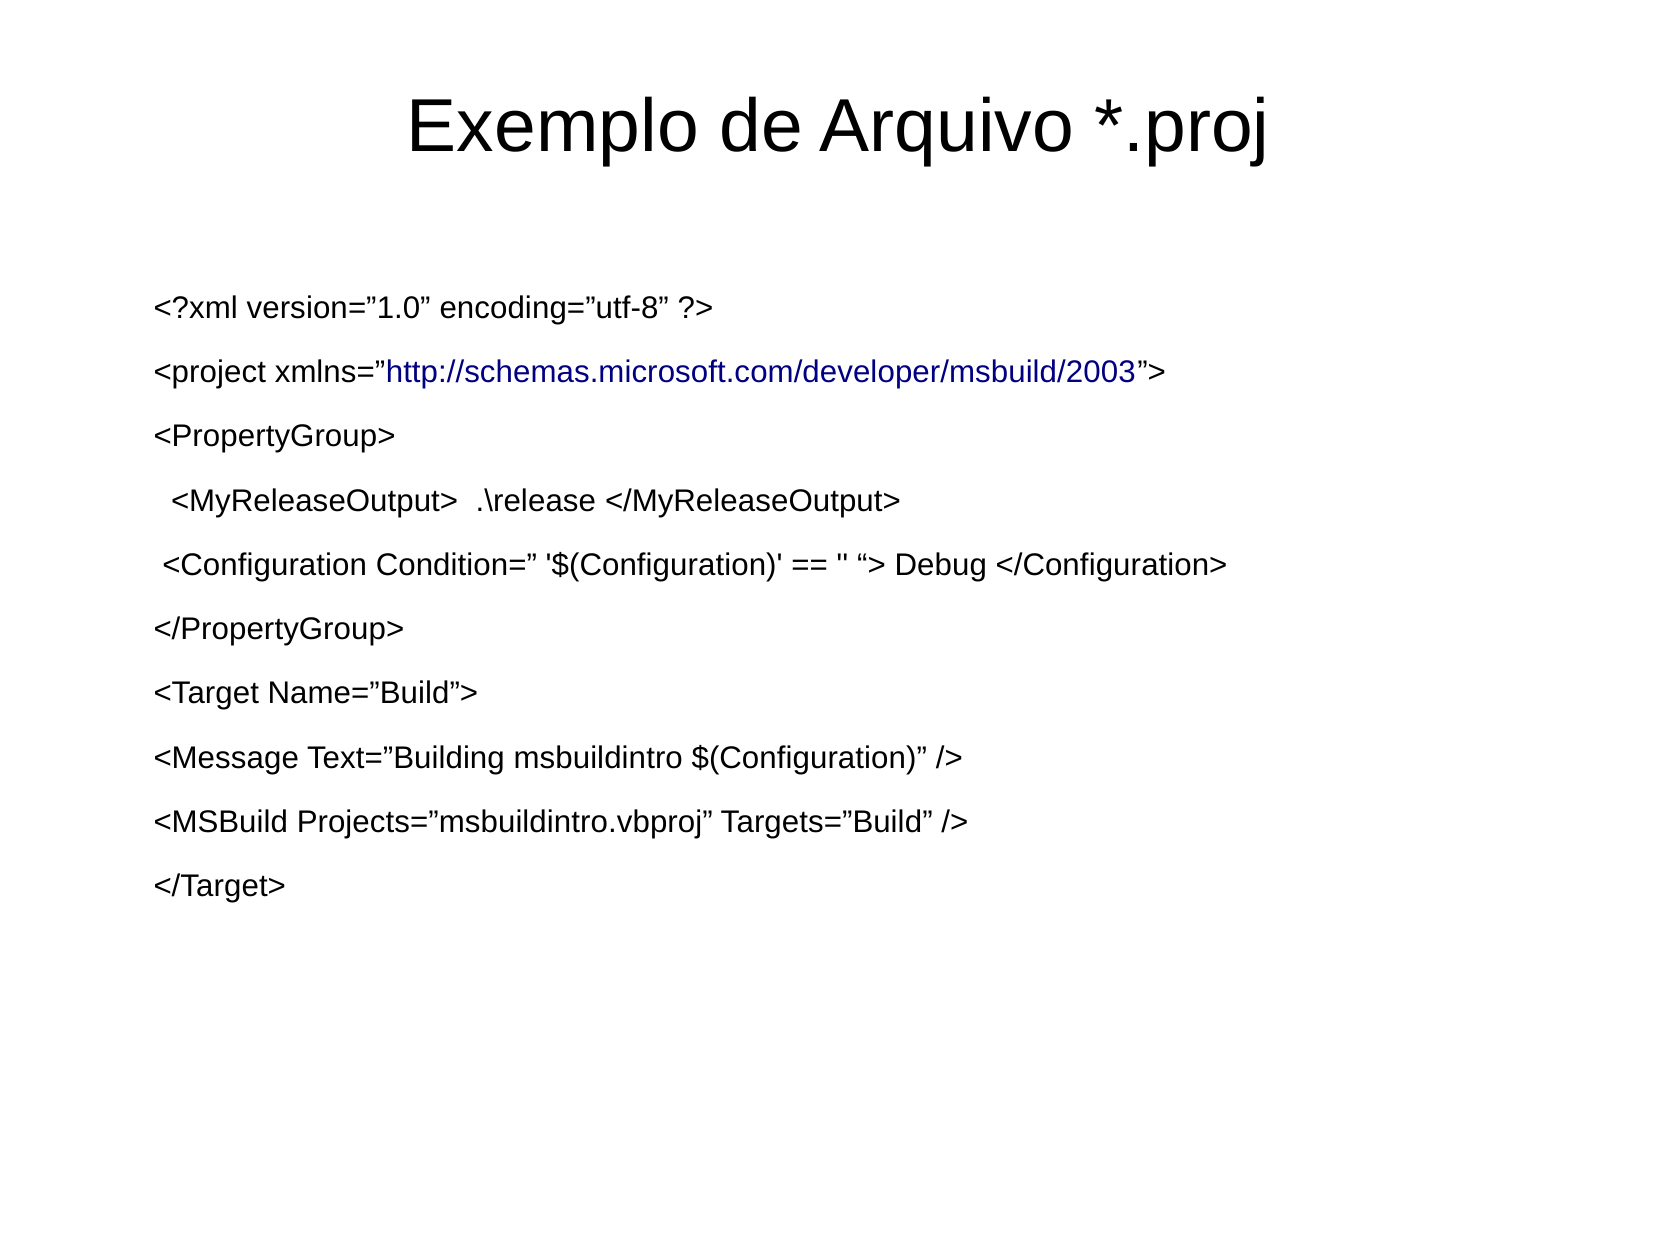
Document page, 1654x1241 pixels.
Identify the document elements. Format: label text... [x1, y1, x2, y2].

title Exemplo de Arquivo *.proj [224, 49, 1453, 201]
list <?xml version=”1.0” encoding=”utf-8” ?> <project xmlns=”http://schemas.microsoft.com/developer/msbuild/2003”> <PropertyGroup> <MyReleaseOutput> .\release </MyReleaseOutput> <Configuration Condition=” '$(Configuration)' == '' “> Debug </Configuration> </PropertyGroup> <Target Name=”Build”> <Message Text=”Building msbuildintro $(Configuration)” /> <MSBuild Projects=”msbuildintro.vbproj” Targets=”Build” /> </Target> [82, 290, 1571, 1010]
